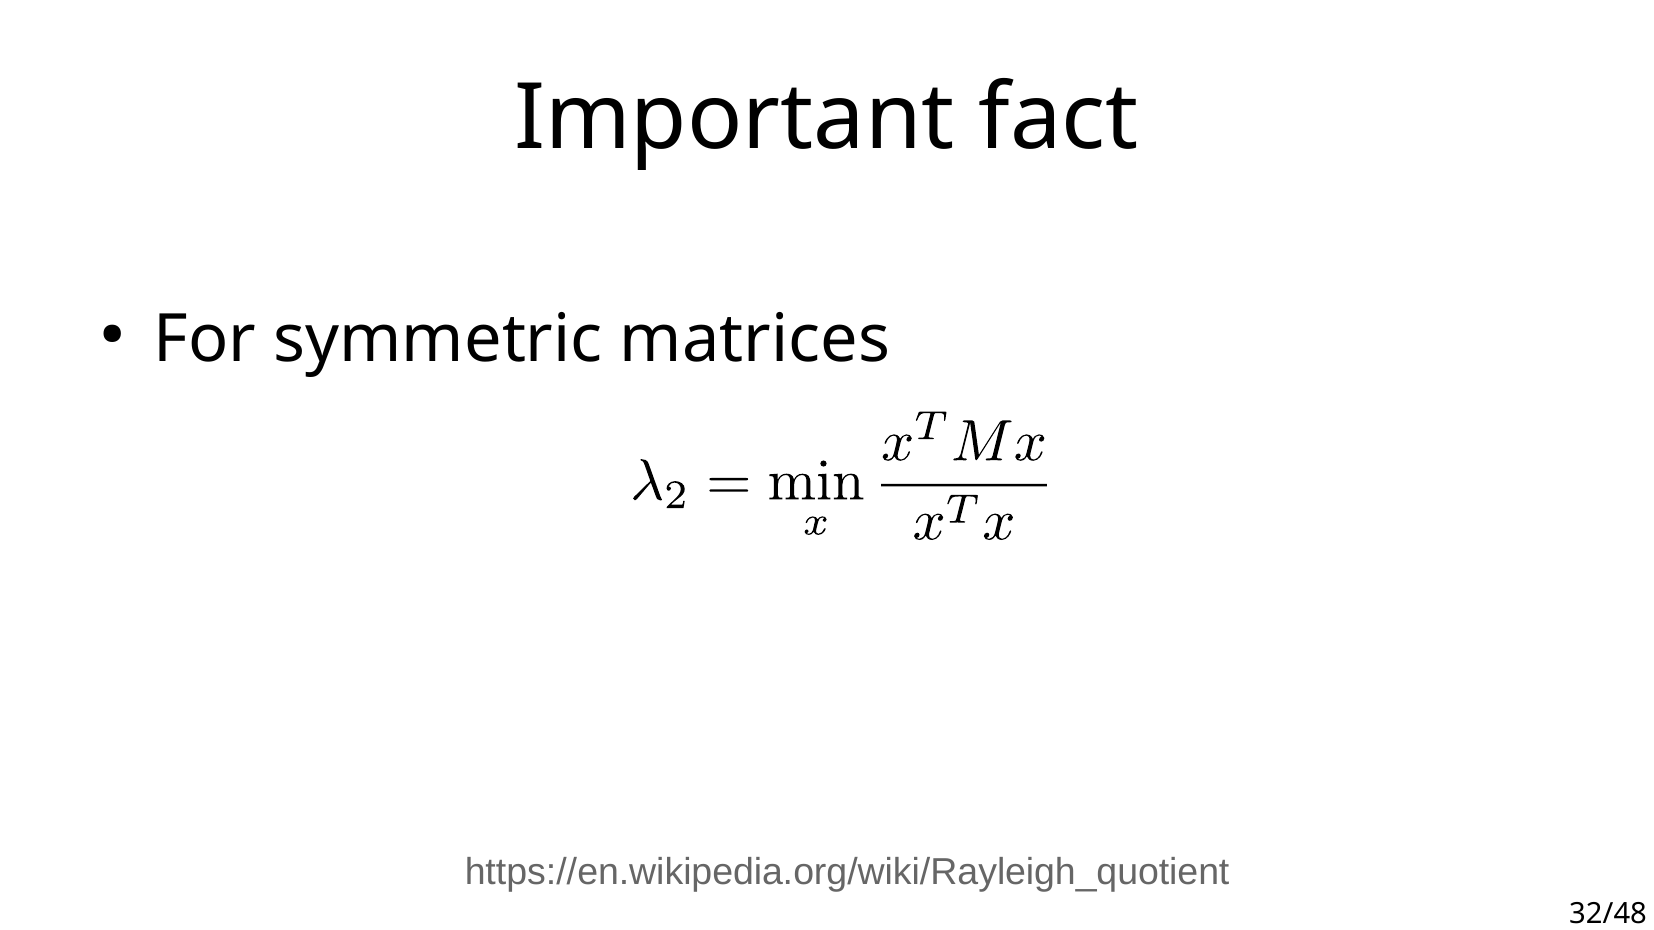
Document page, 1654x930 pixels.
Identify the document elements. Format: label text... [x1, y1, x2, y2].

list For symmetric matrices [82, 290, 1571, 930]
text_box https://en.wikipedia.org/wiki/Rayleigh_quotient [450, 843, 1276, 901]
title Important fact [82, 1, 1571, 225]
